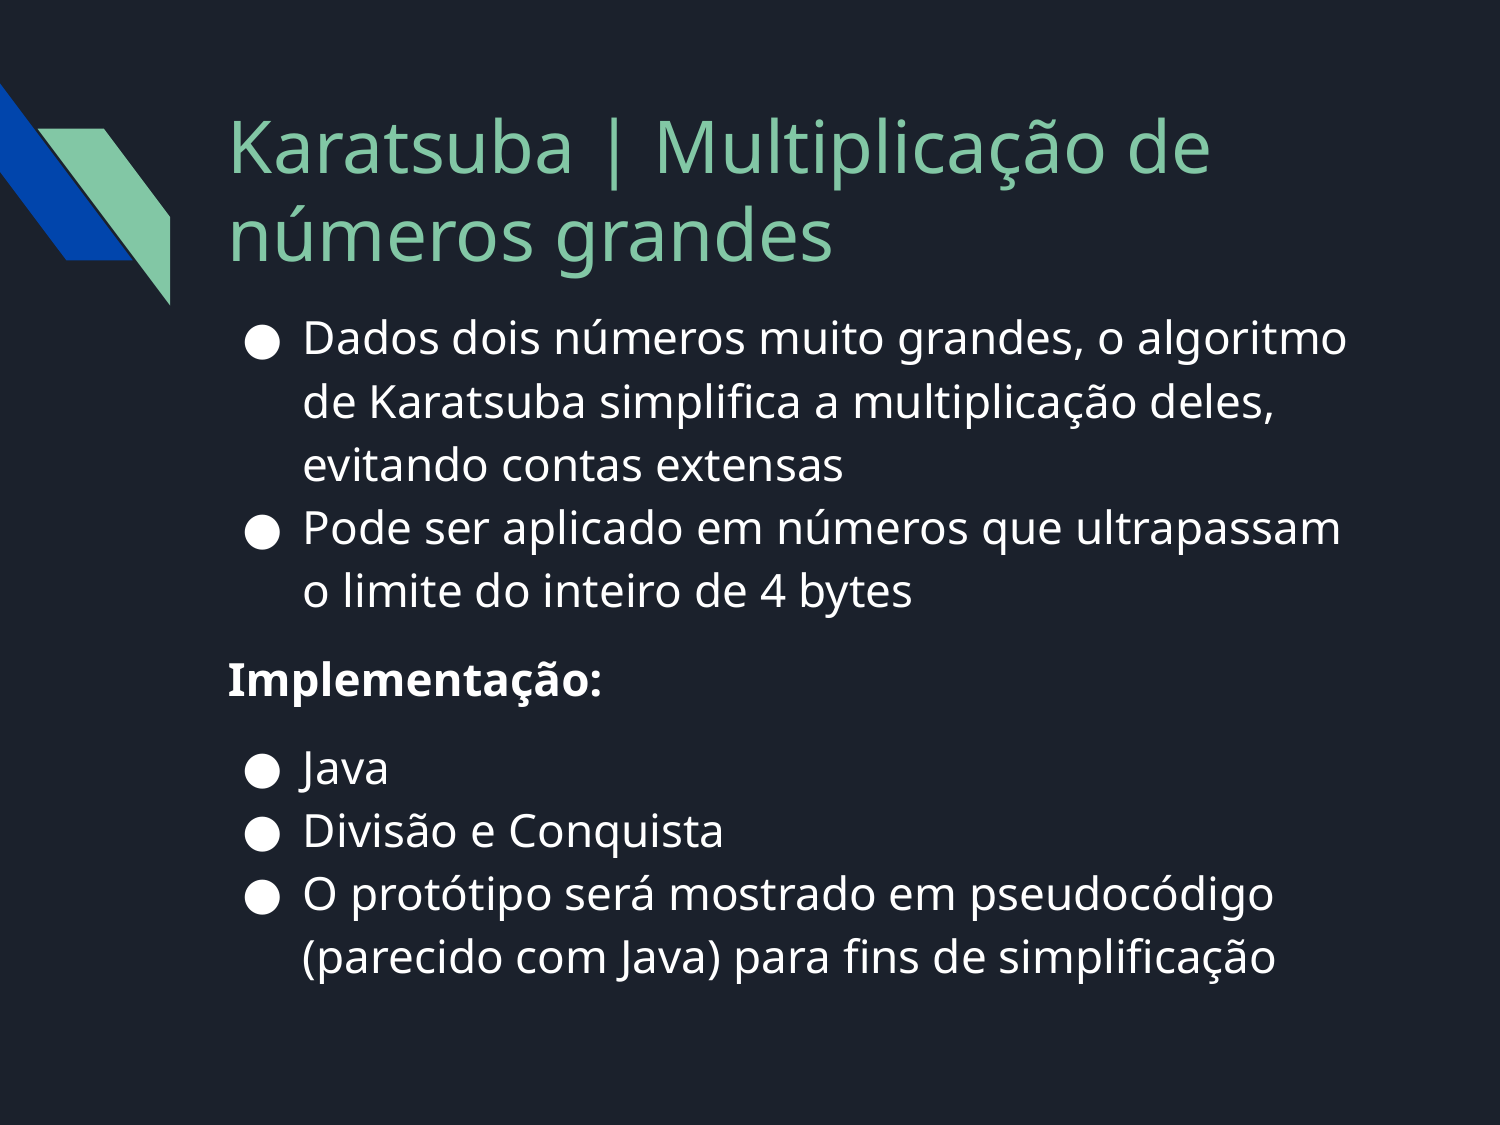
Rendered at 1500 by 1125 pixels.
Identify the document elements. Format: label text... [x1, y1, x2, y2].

title Karatsuba | Multiplicação de números grandes [212, 86, 1368, 287]
list Dados dois números muito grandes, o algoritmo de Karatsuba simplifica a multiplicação deles, evitando contas extensas Pode ser aplicado em números que ultrapassam o limite do inteiro de 4 bytes Implementação: Java Divisão e Conquista O protótipo será mostrado em pseudocódigo (parecido com Java) para fins de simplificação [212, 287, 1368, 1090]
